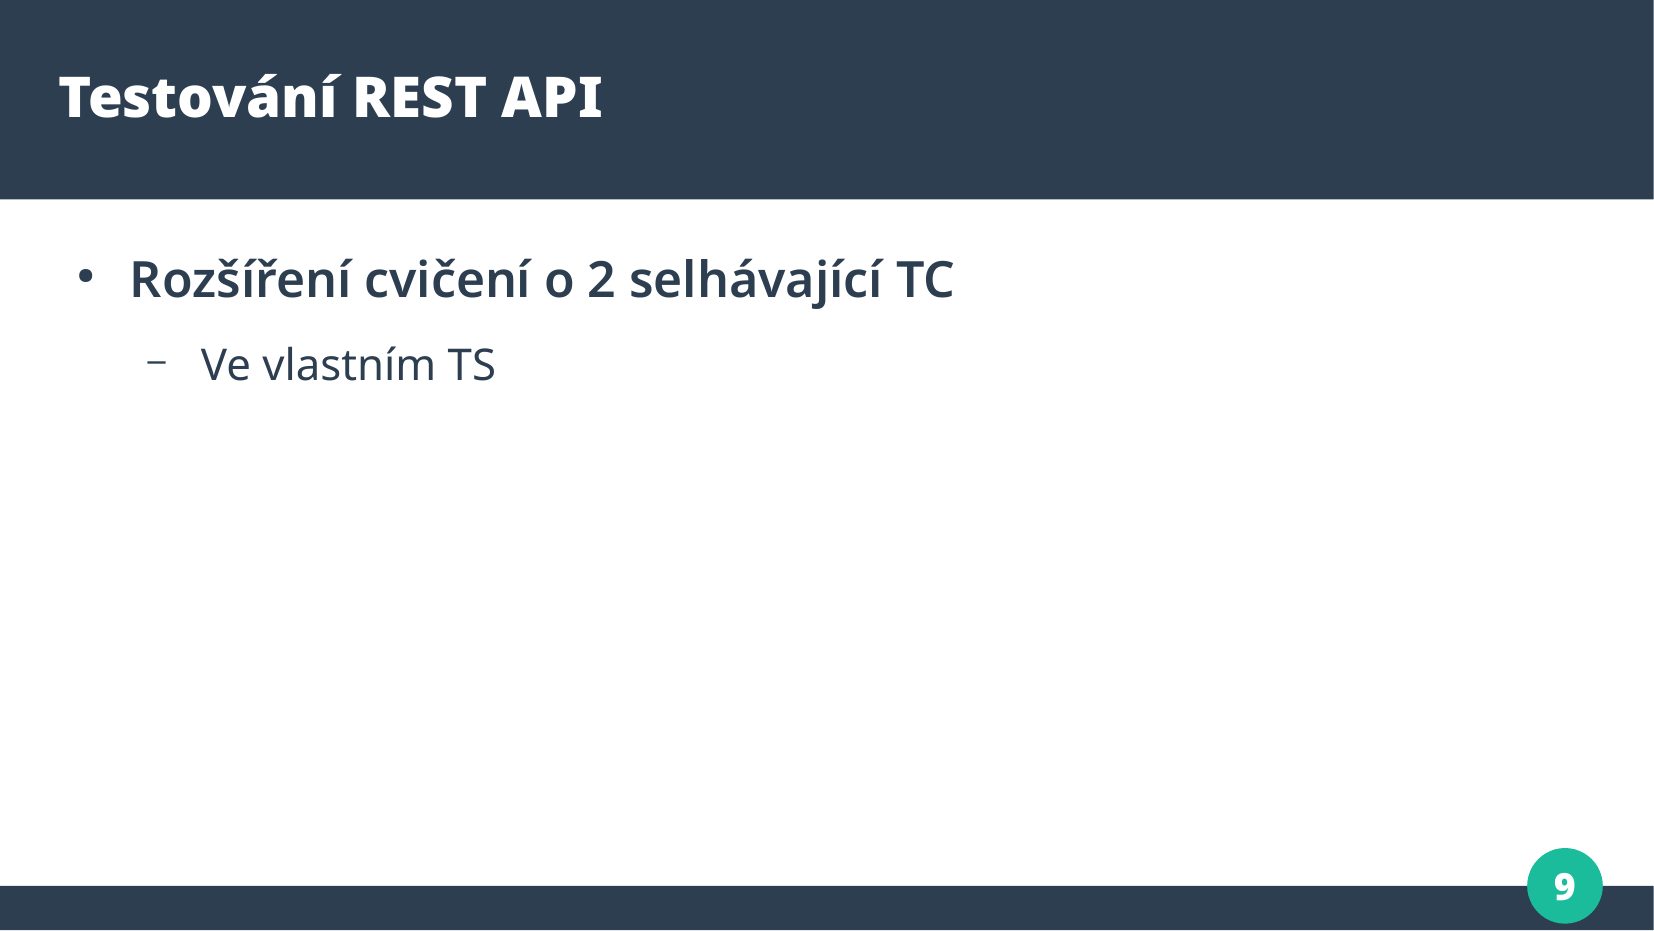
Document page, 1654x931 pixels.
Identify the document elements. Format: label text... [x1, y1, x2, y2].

list Rozšíření cvičení o 2 selhávající TC Ve vlastním TS [59, 243, 1595, 864]
title Testování REST API [59, 37, 1595, 155]
